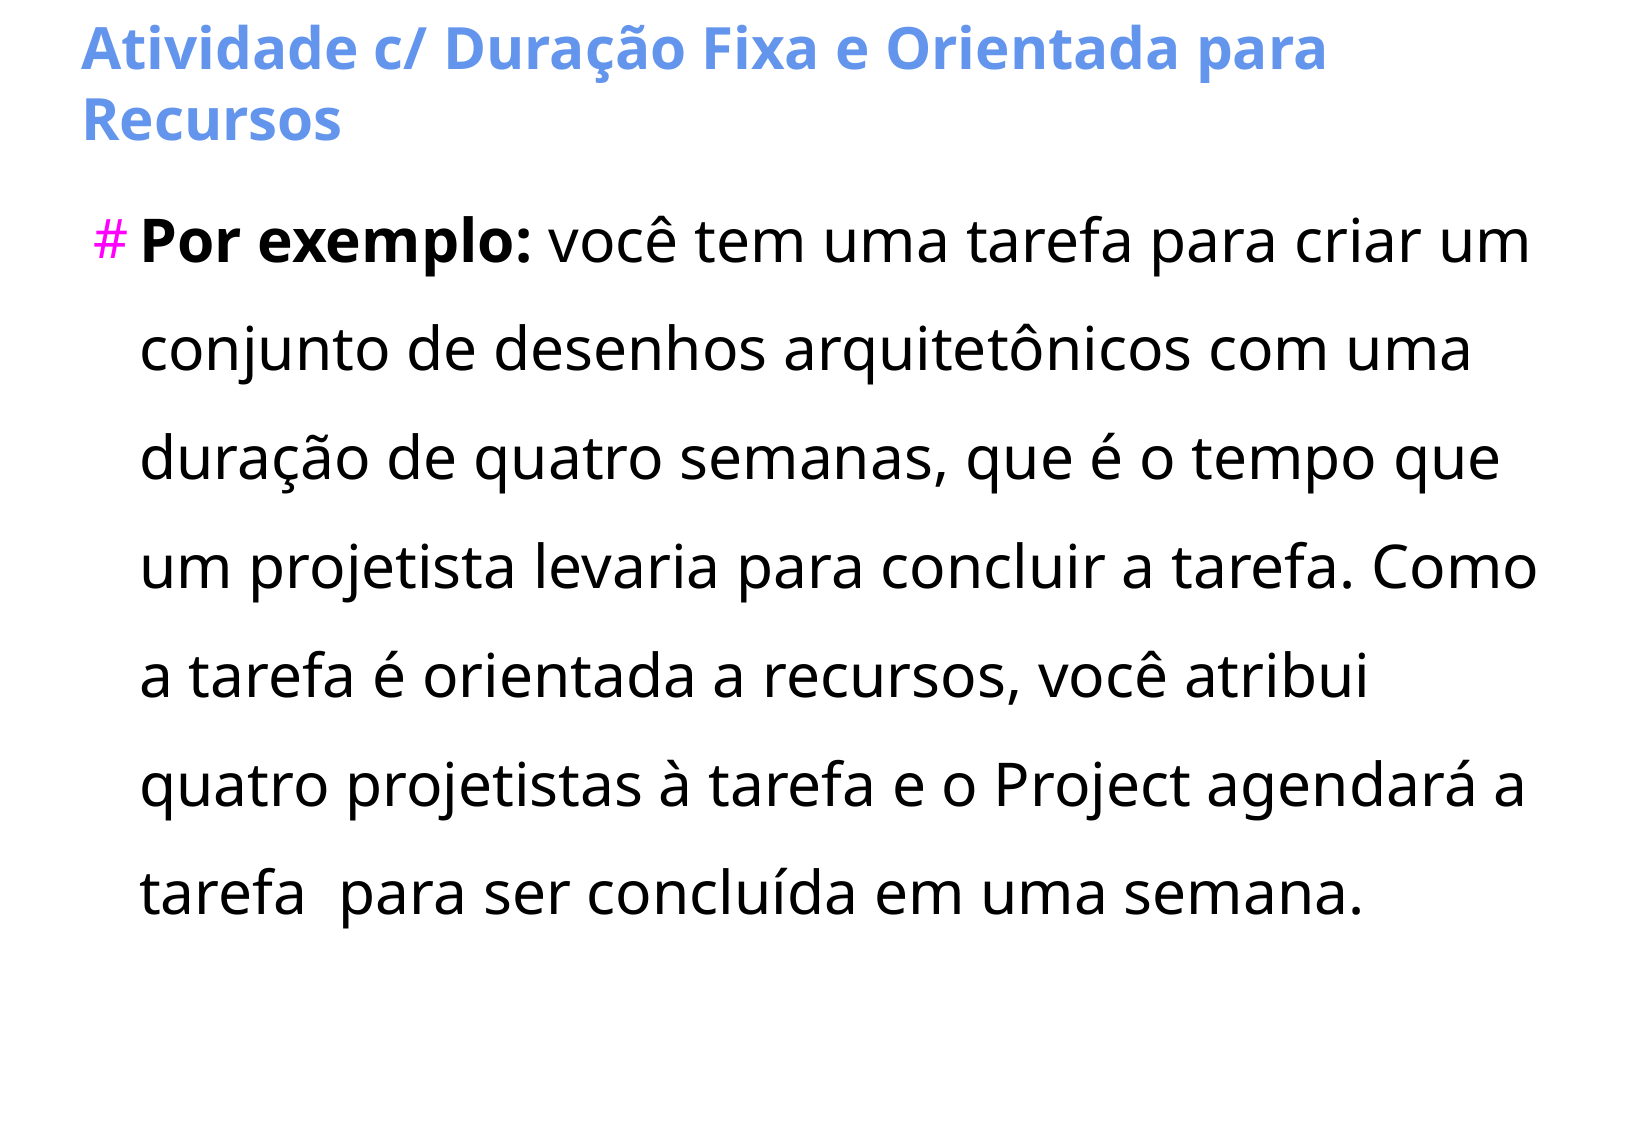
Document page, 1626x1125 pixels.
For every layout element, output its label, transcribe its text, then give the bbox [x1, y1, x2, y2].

title Atividade c/ Duração Fixa e Orientada para Recursos [81, 44, 1544, 119]
list Por exemplo: você tem uma tarefa para criar um conjunto de desenhos arquitetônicos com uma duração de quatro semanas, que é o tempo que um projetista levaria para concluir a tarefa. Como a tarefa é orientada a recursos, você atribui quatro projetistas à tarefa e o Project agendará a tarefa para ser concluída em uma semana. [81, 165, 1544, 1016]
